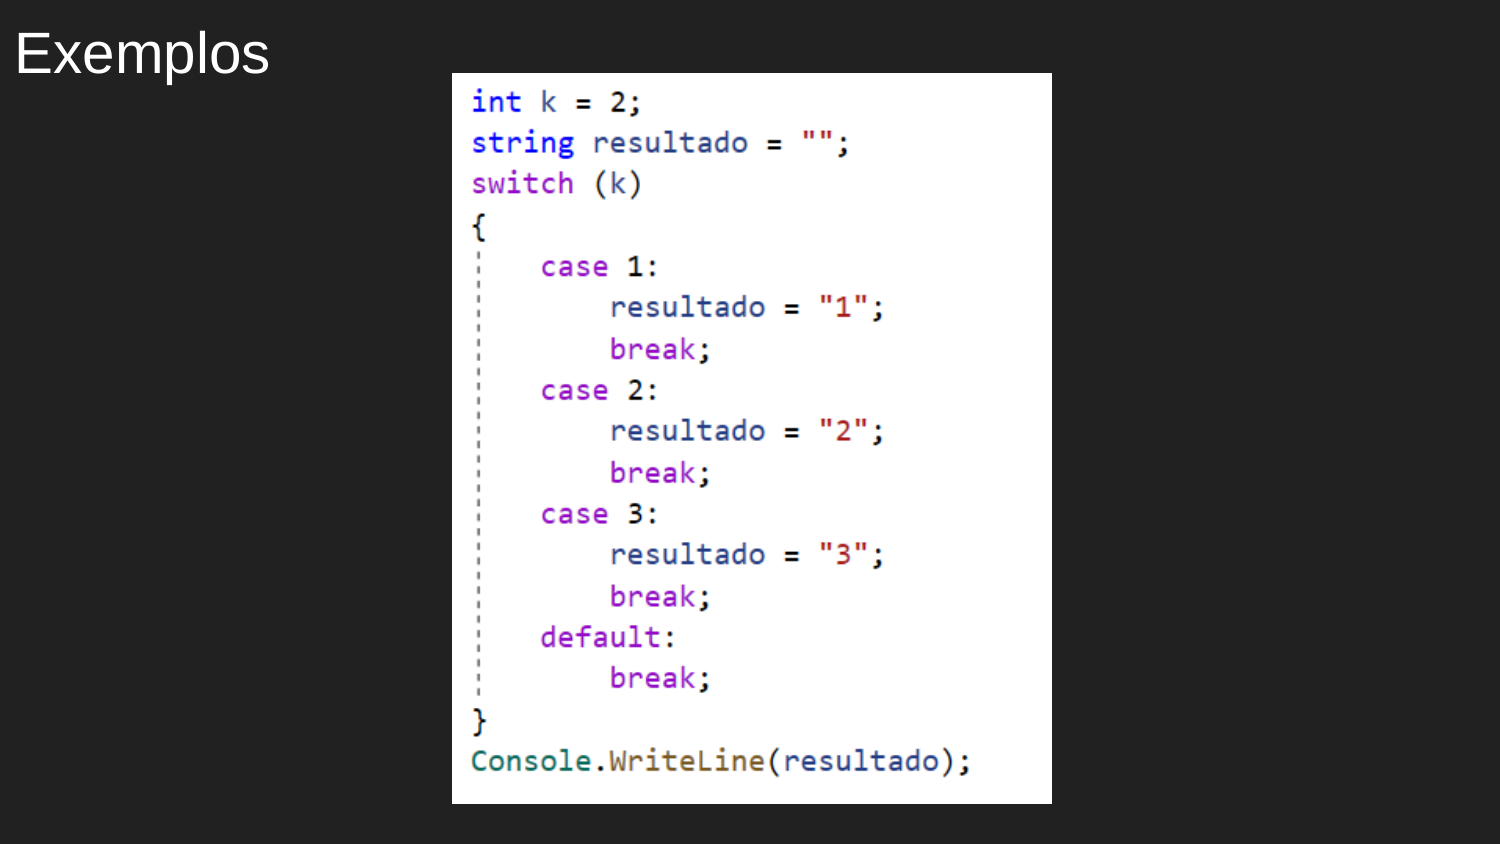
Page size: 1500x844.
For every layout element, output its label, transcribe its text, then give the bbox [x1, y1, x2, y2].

picture [452, 73, 1052, 804]
text_box Exemplos [0, 0, 319, 95]
